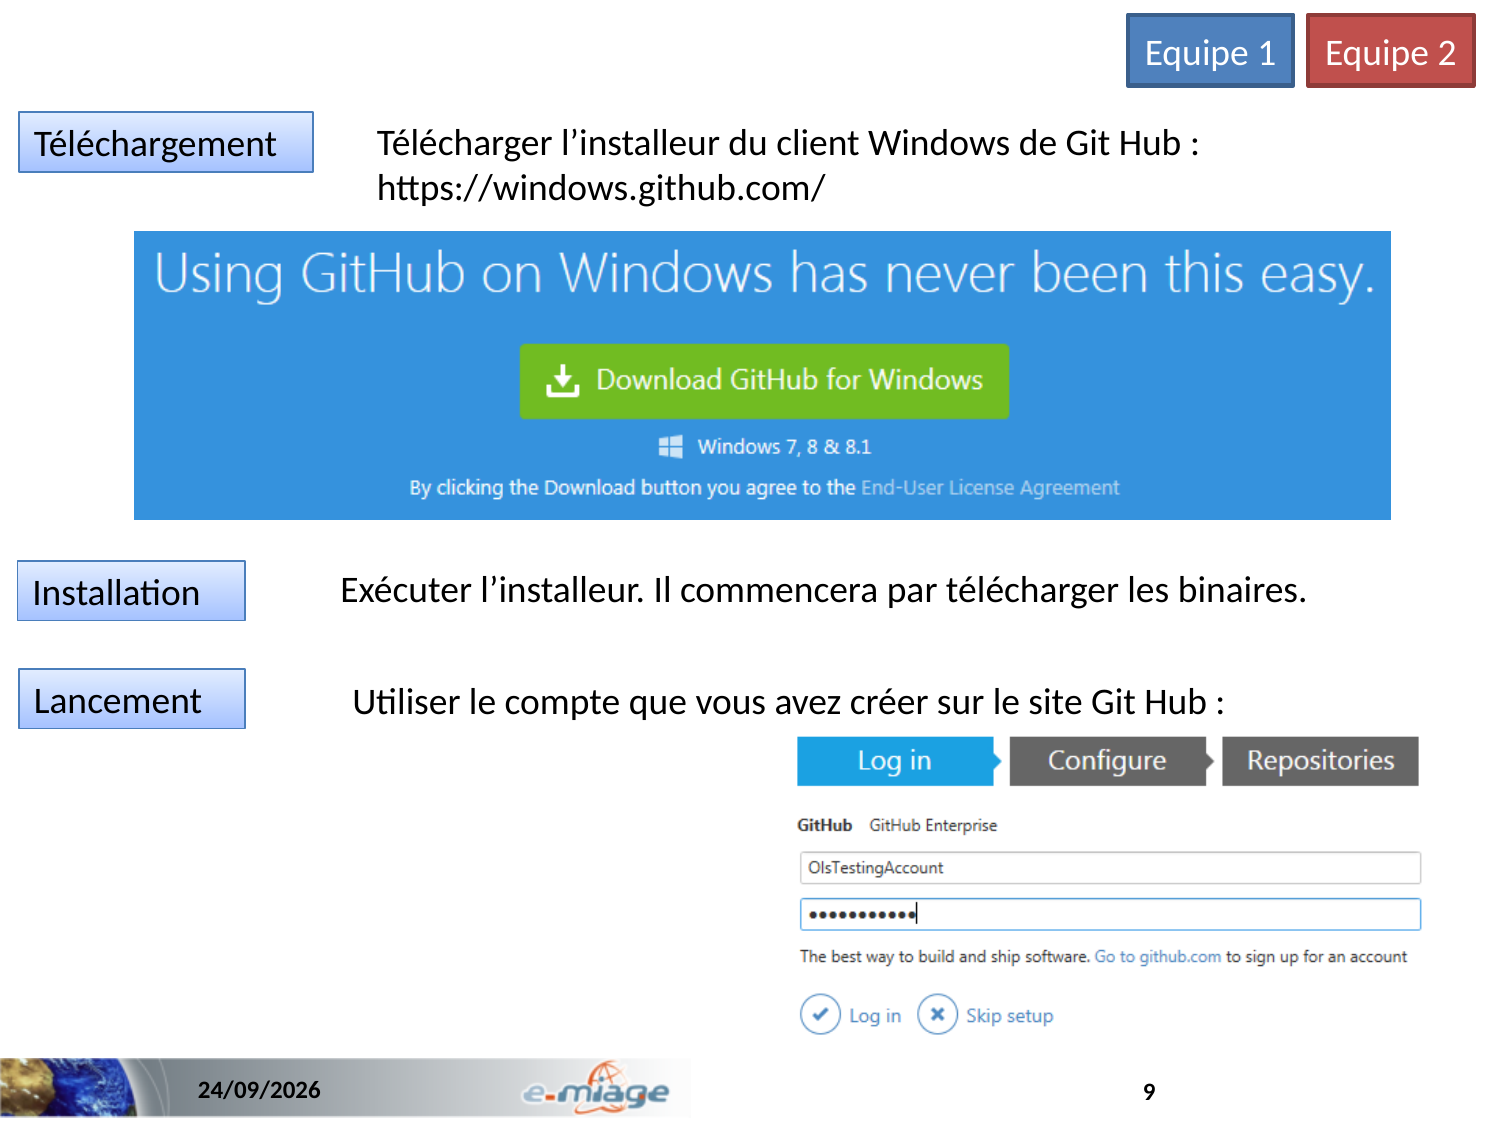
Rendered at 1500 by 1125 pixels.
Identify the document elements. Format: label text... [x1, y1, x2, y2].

picture [134, 231, 1391, 520]
text_box Téléchargement [18, 111, 313, 172]
text_box Installation [17, 560, 245, 621]
text_box Exécuter l’installeur. Il commencera par télécharger les binaires. [325, 557, 1333, 618]
text_box Equipe 2 [1308, 14, 1474, 86]
text_box Utiliser le compte que vous avez créer sur le site Git Hub : [337, 669, 1242, 730]
picture [0, 1058, 691, 1118]
text_box Equipe 1 [1127, 14, 1294, 86]
text_box Télécharger l’installeur du client Windows de Git Hub : https://windows.github.com/ [362, 110, 1216, 231]
picture [788, 726, 1427, 1047]
text_box Lancement [18, 668, 245, 729]
